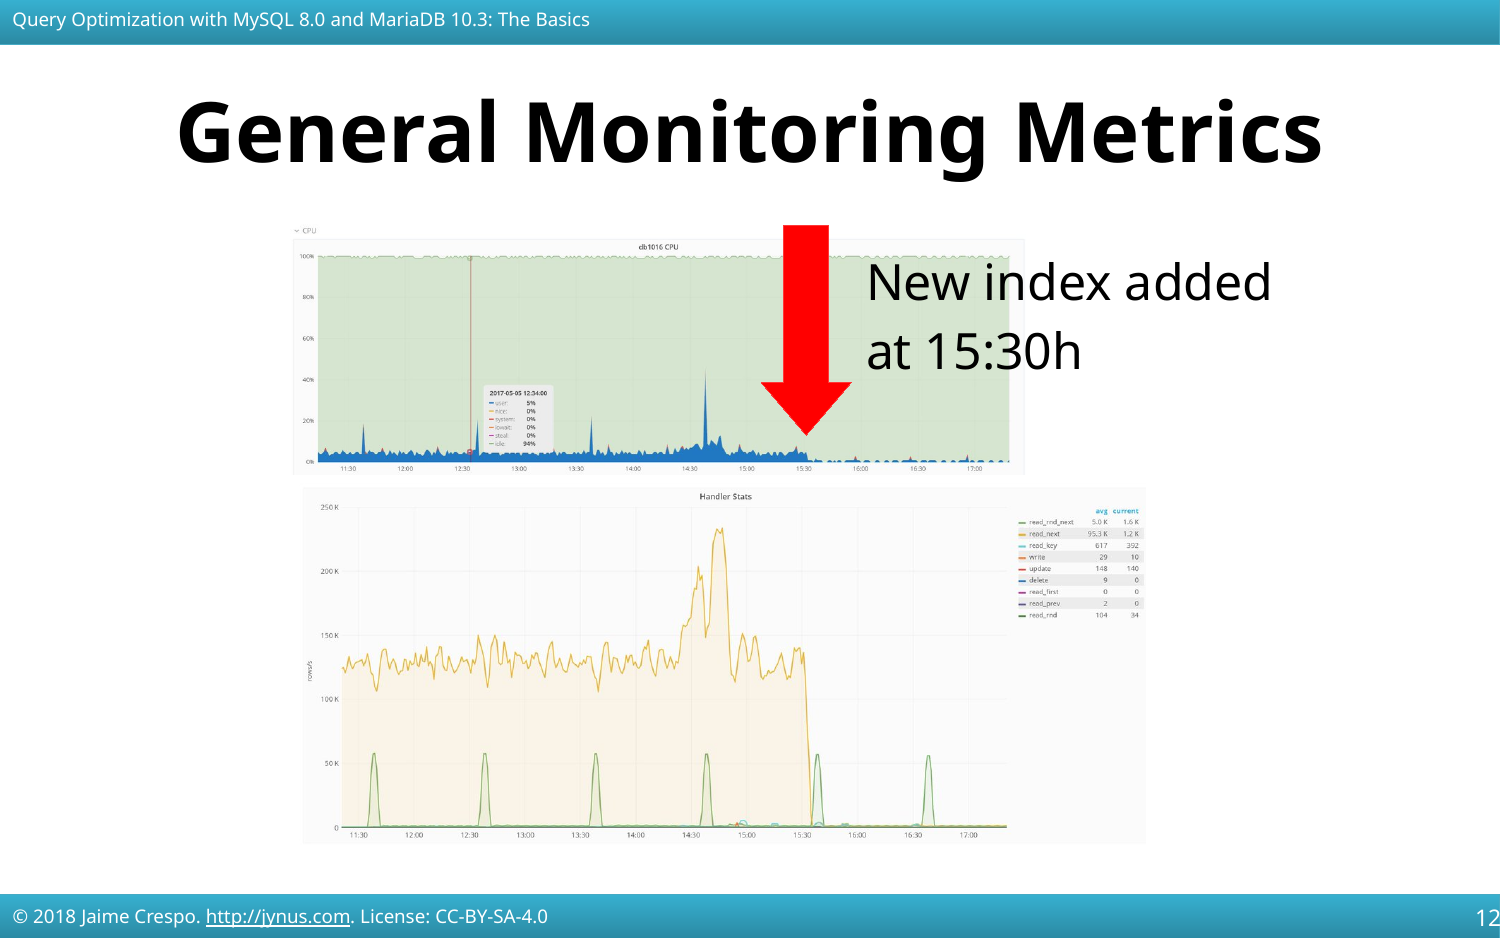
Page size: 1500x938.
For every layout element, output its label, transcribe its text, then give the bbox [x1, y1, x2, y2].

title General Monitoring Metrics [75, 51, 1425, 209]
picture [290, 224, 1026, 475]
slide_number [1389, 896, 1490, 935]
text_box New index added at 15:30h [851, 240, 1302, 367]
picture [299, 483, 1146, 859]
text_box [761, 225, 852, 436]
